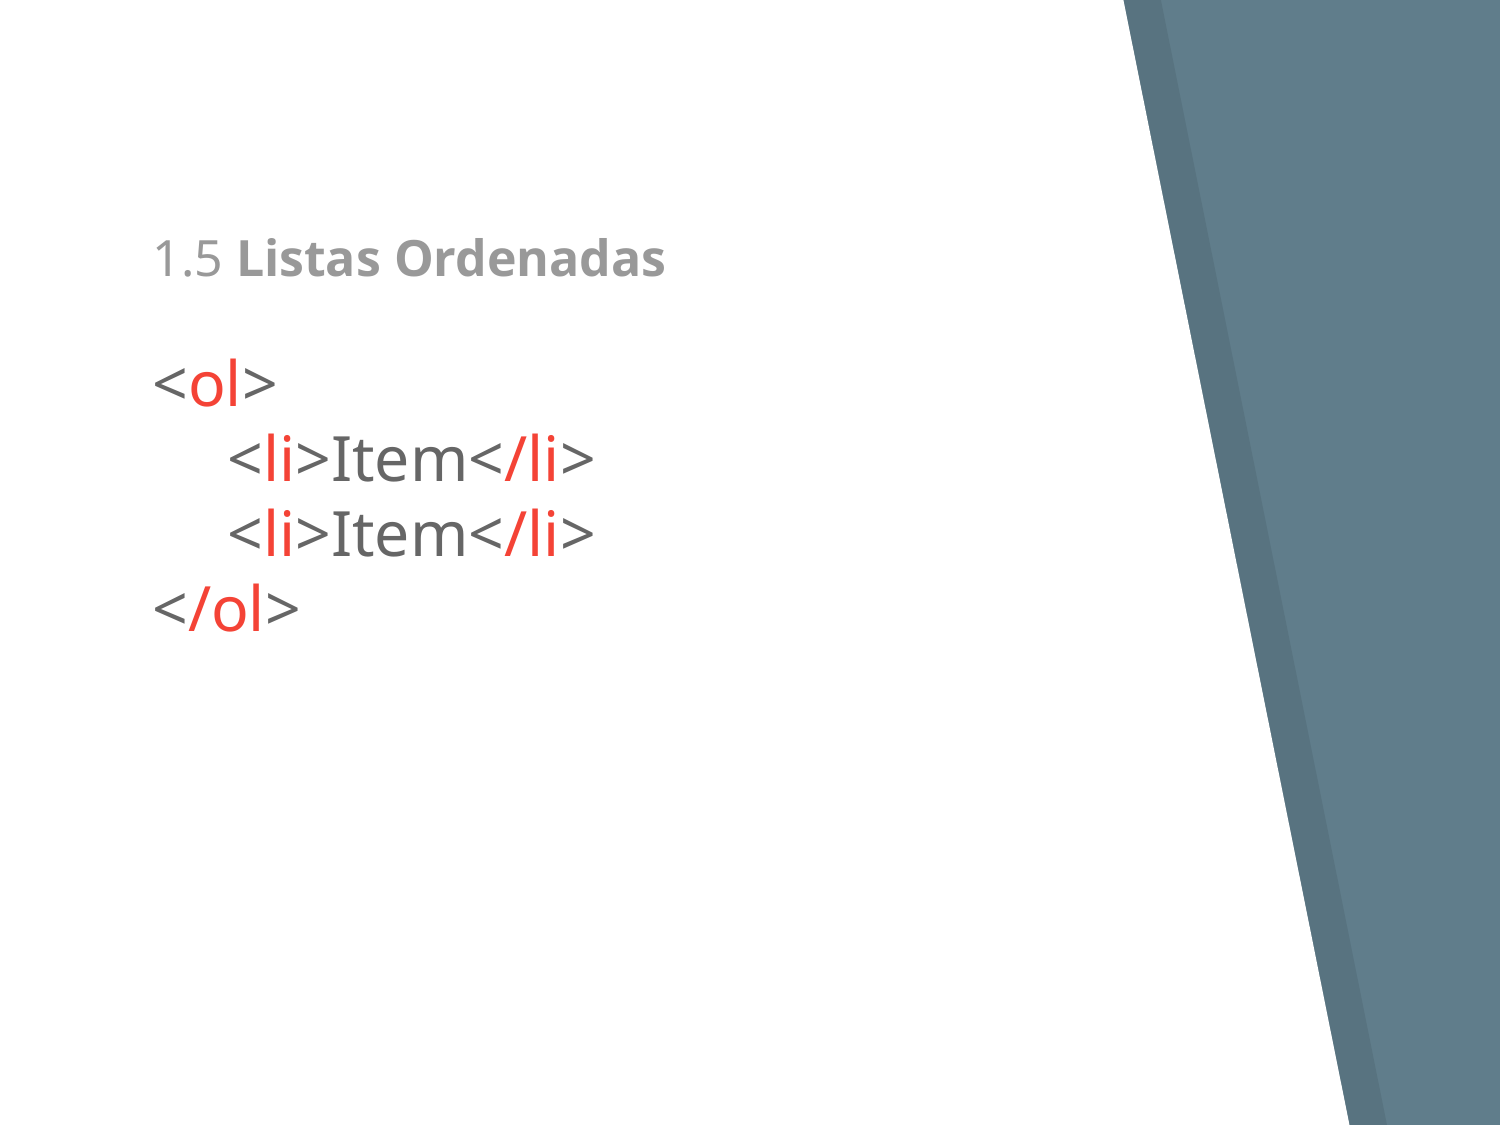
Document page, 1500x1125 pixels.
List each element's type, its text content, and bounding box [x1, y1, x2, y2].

title 1.5 Listas Ordenadas [137, 195, 1011, 302]
list <ol> <li>Item</li> <li>Item</li> </ol> [137, 329, 1011, 823]
